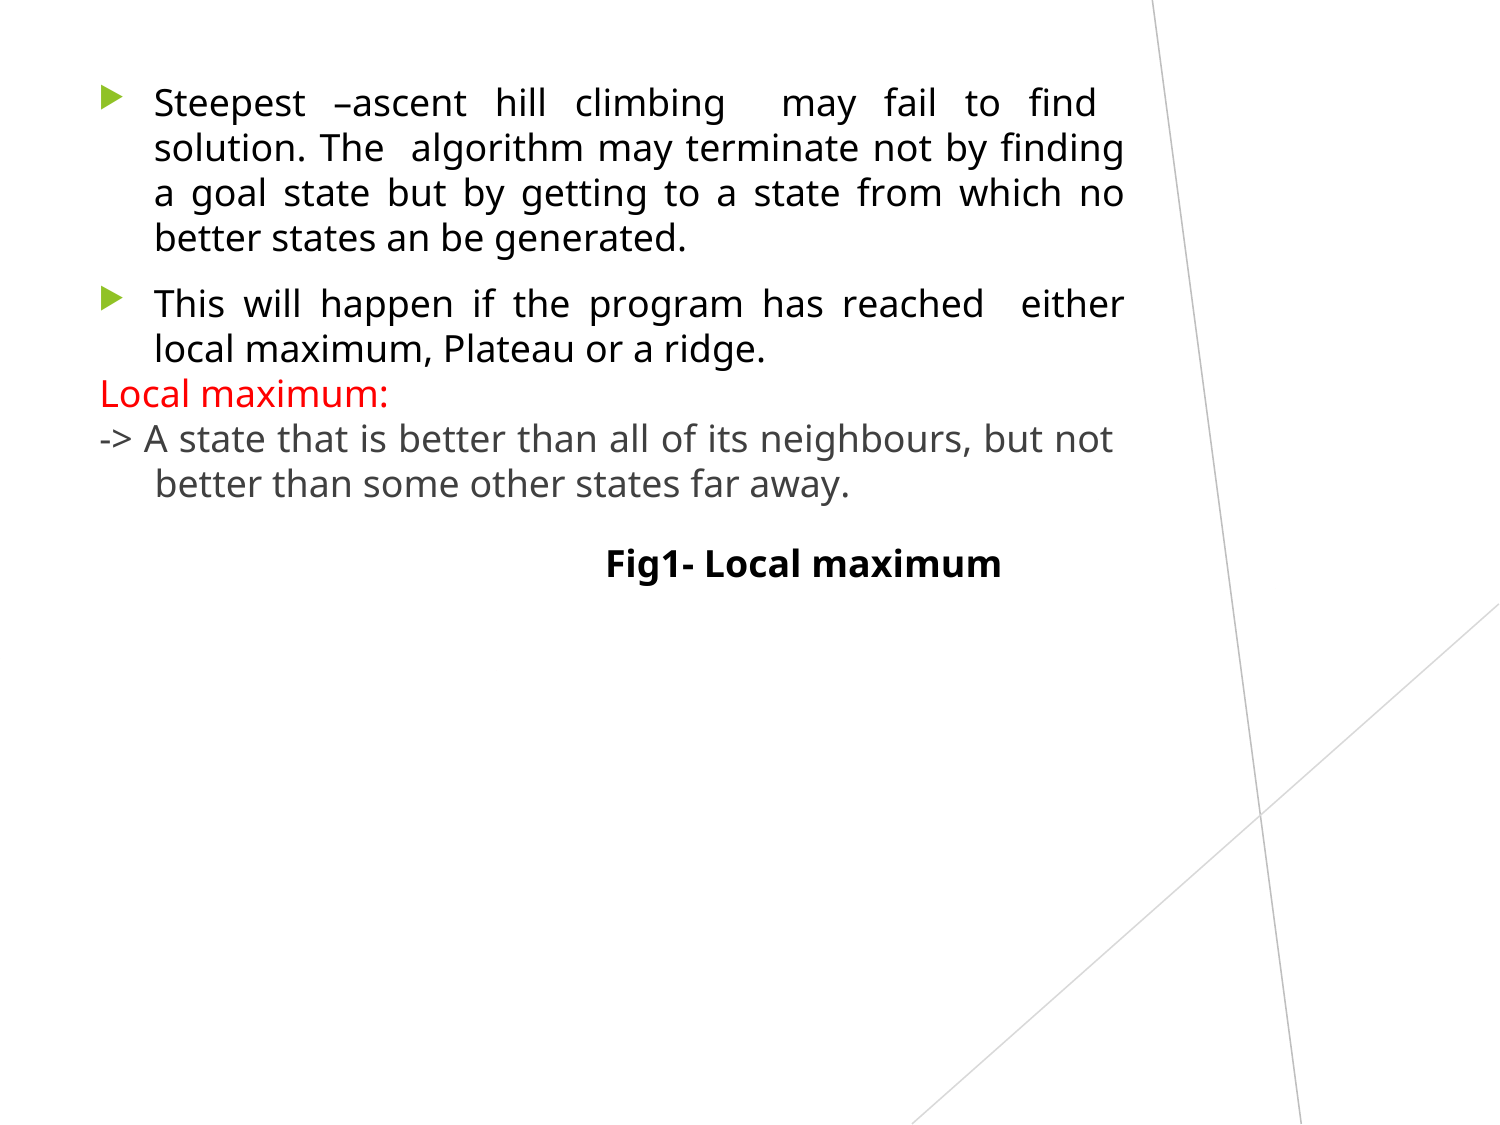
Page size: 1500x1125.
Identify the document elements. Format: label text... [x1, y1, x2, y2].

text_box Steepest –ascent hill climbing may fail to find solution. The algorithm may terminate not by finding a goal state but by getting to a state from which no better states an be generated. This will happen if the program has reached either local maximum, Plateau or a ridge. Local maximum: -> A state that is better than all of its neighbours, but not better than some other states far away. [83, 71, 1141, 992]
